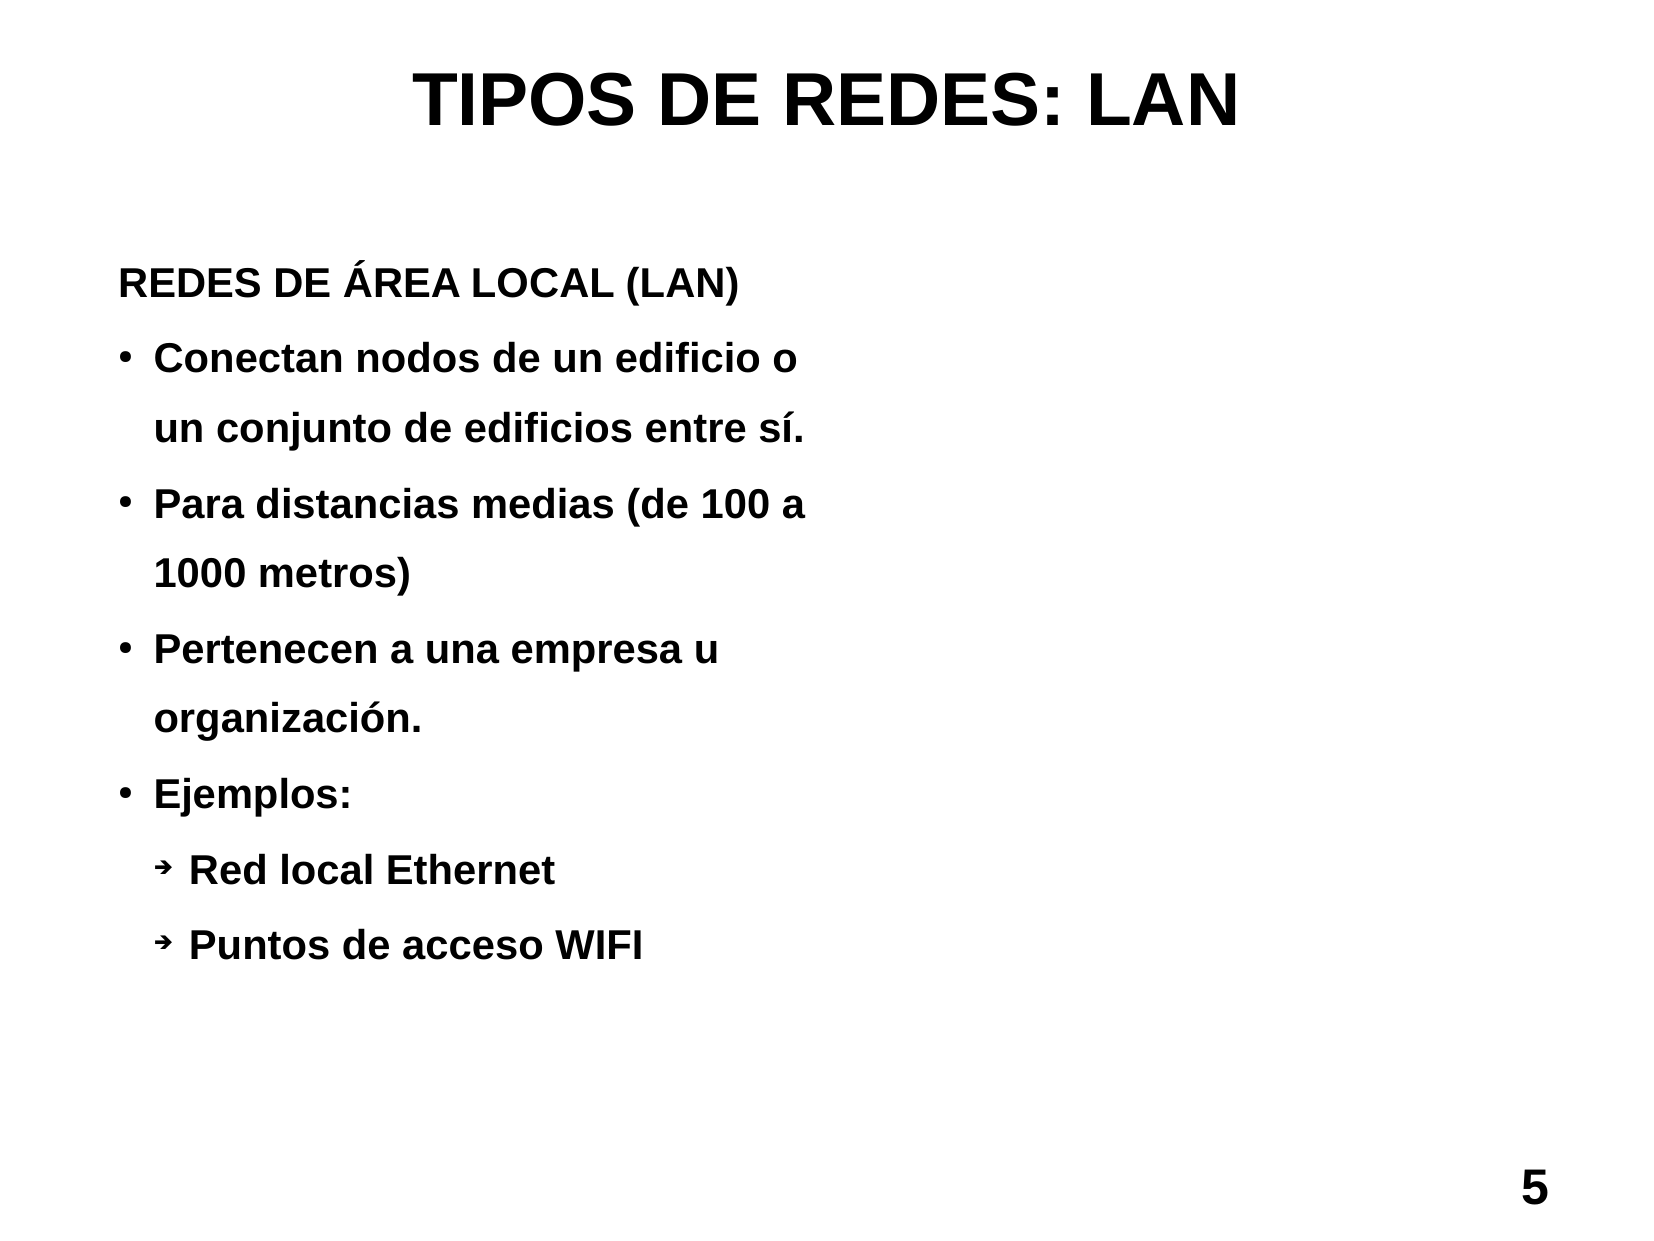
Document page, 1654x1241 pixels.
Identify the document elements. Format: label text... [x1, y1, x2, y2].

text_box <número> [1506, 1151, 1654, 1223]
title TIPOS DE REDES: LAN [82, 25, 1571, 174]
text_box REDES DE ÁREA LOCAL (LAN) Conectan nodos de un edificio o un conjunto de edificios entre sí. Para distancias medias (de 100 a 1000 metros) Pertenecen a una empresa u organización. Ejemplos: Red local Ethernet Puntos de acceso WIFI [118, 236, 857, 1123]
